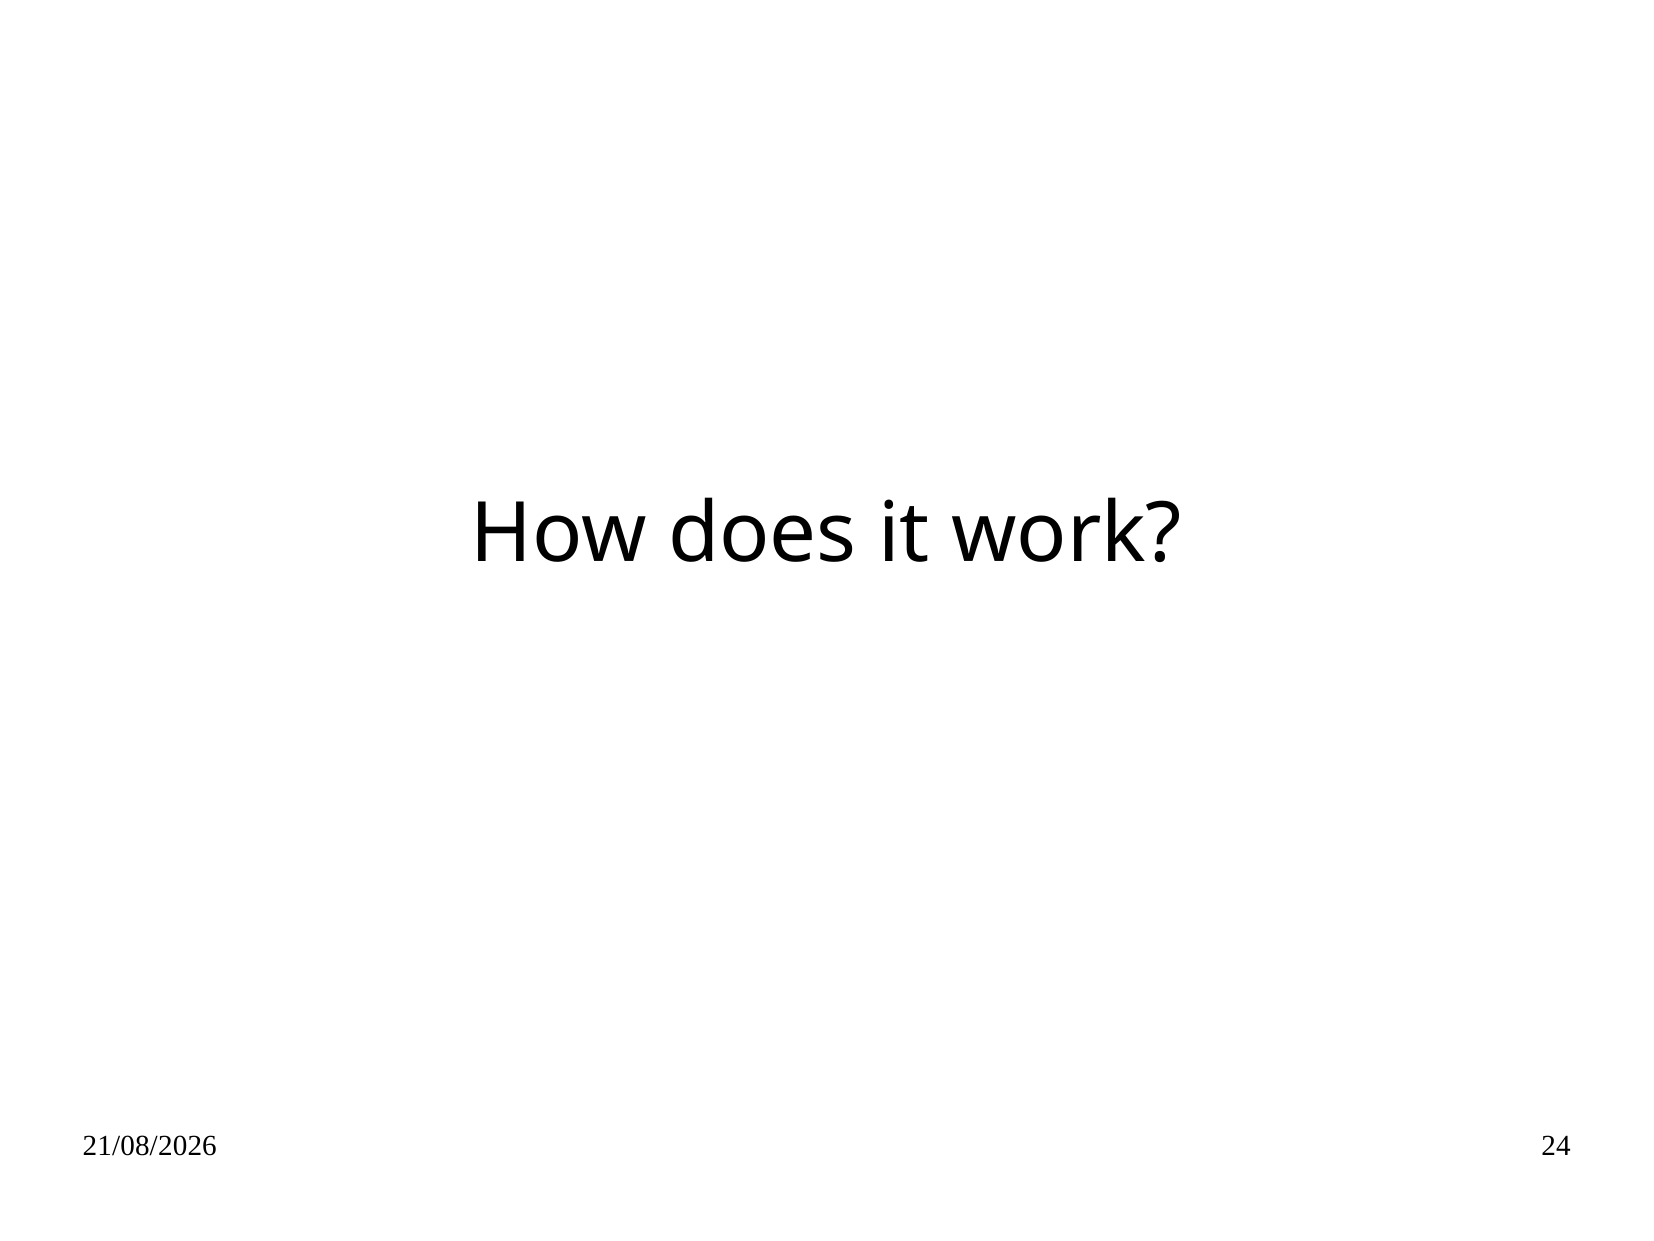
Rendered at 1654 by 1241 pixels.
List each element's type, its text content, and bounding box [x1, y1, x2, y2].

subtitle How does it work? [82, 49, 1571, 1010]
